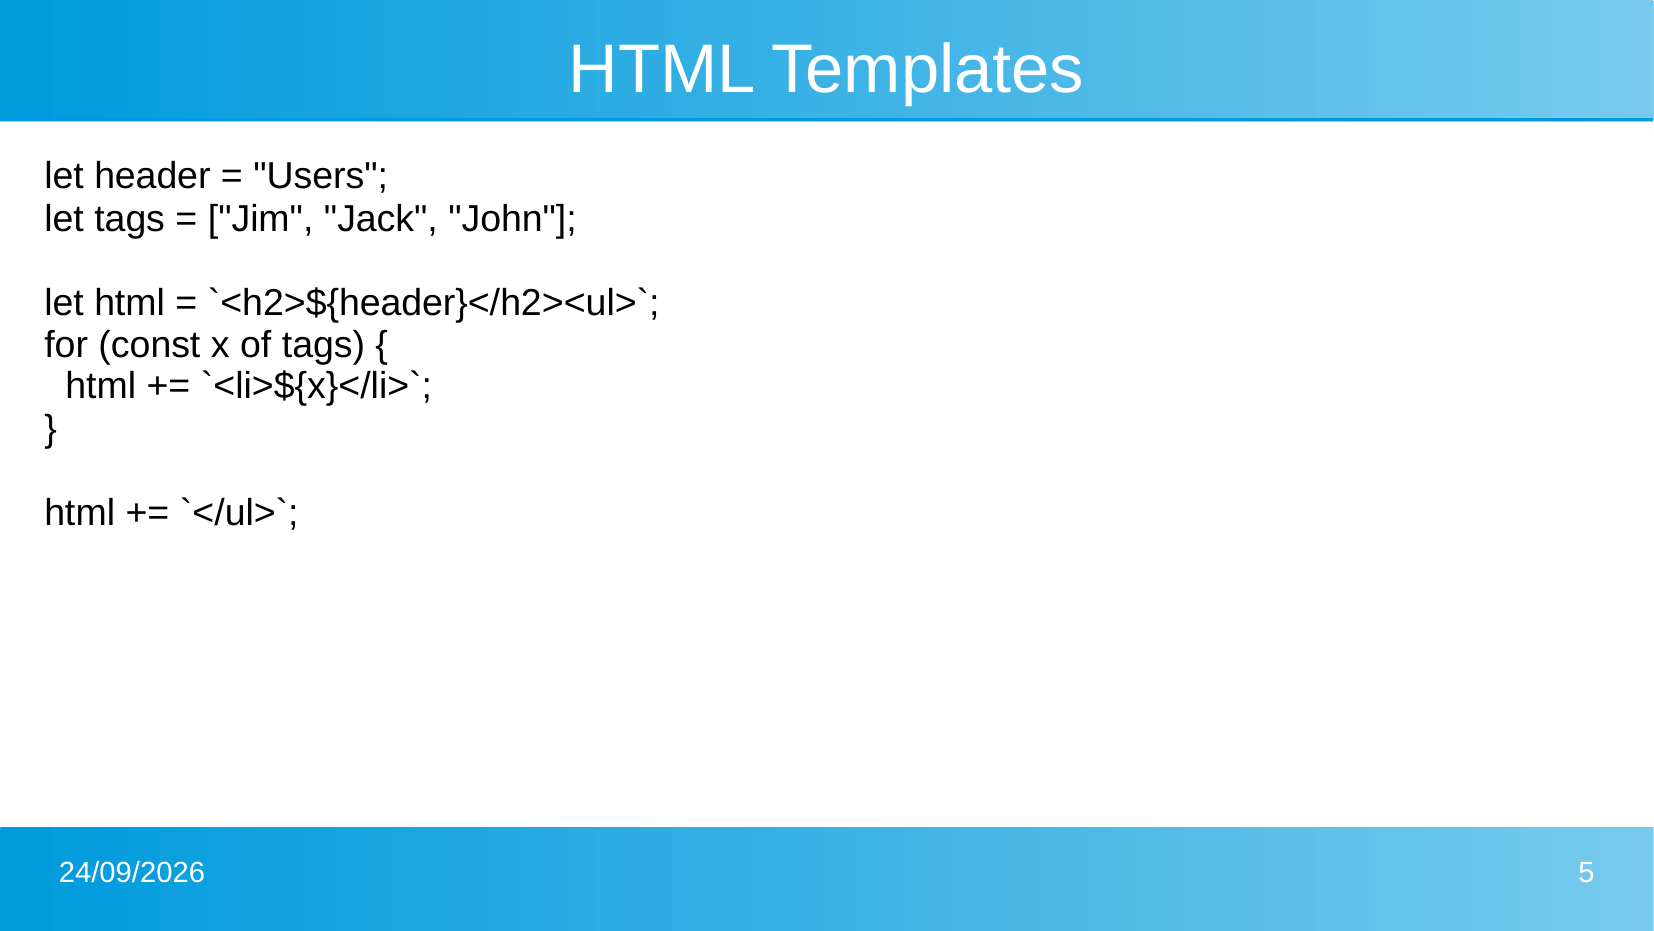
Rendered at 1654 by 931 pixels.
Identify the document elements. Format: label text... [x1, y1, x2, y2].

title HTML Templates [59, 29, 1595, 108]
text_box let header = "Users"; let tags = ["Jim", "Jack", "John"]; let html = `<h2>${header}</h2><ul>`; for (const x of tags) { html += `<li>${x}</li>`; } html += `</ul>`; [29, 147, 1595, 541]
